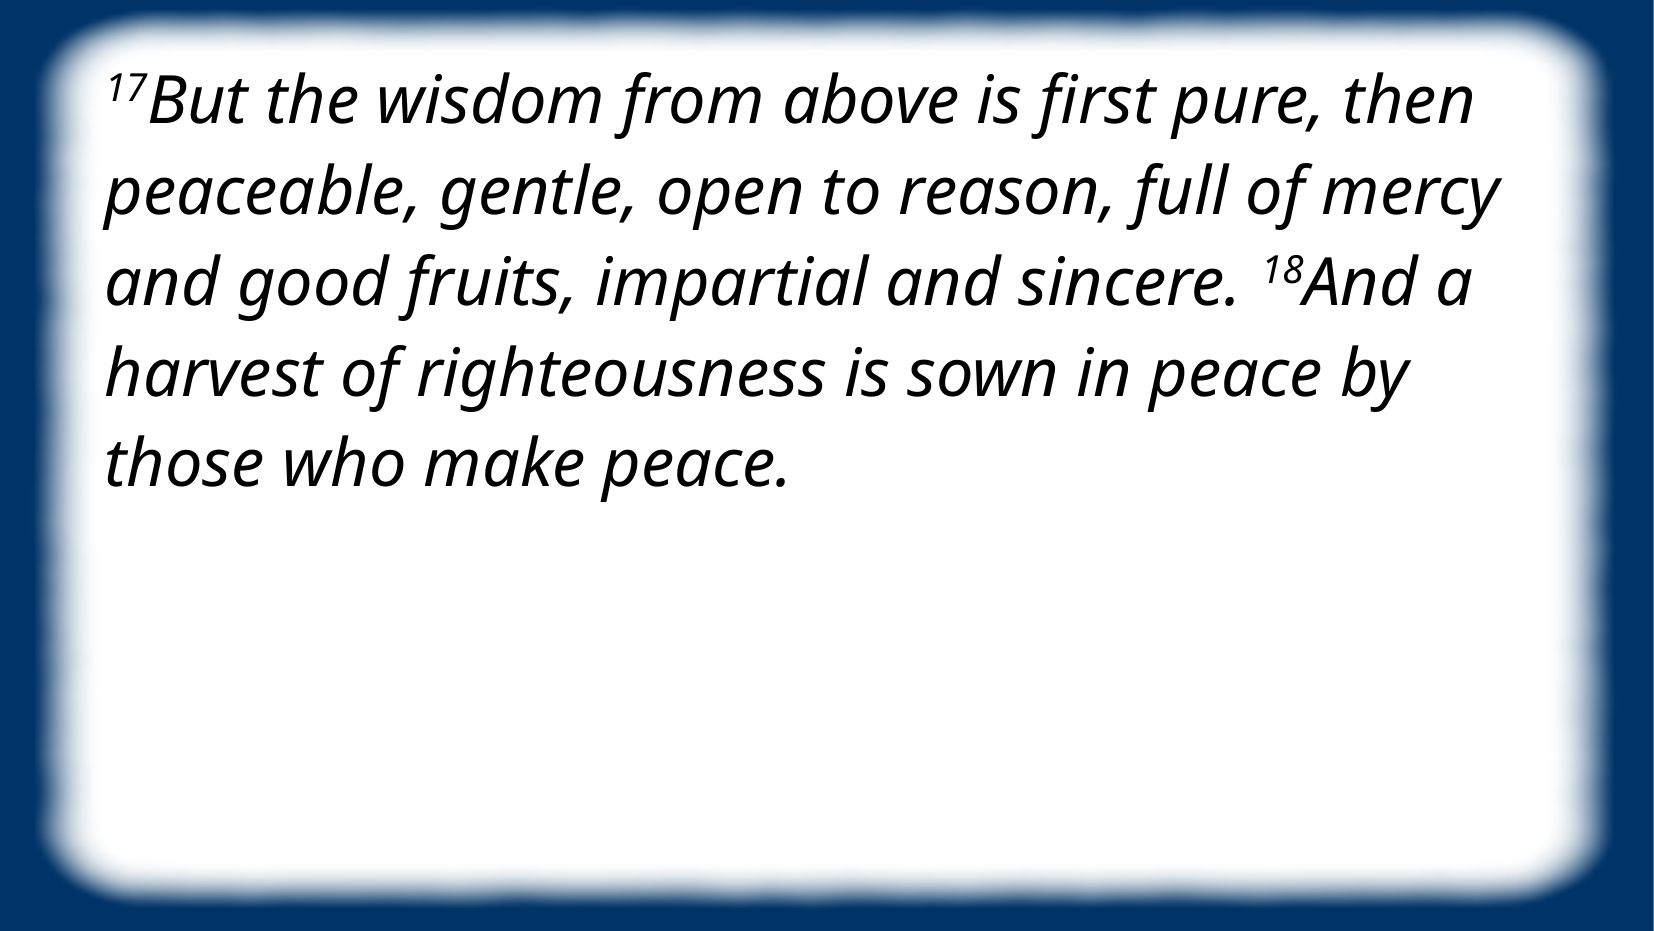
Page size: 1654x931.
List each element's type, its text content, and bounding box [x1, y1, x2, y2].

picture [0, 0, 1654, 931]
text_box 17But the wisdom from above is first pure, then peaceable, gentle, open to reason, full of mercy and good fruits, impartial and sincere. 18And a harvest of righteousness is sown in peace by those who make peace. [90, 45, 1561, 504]
